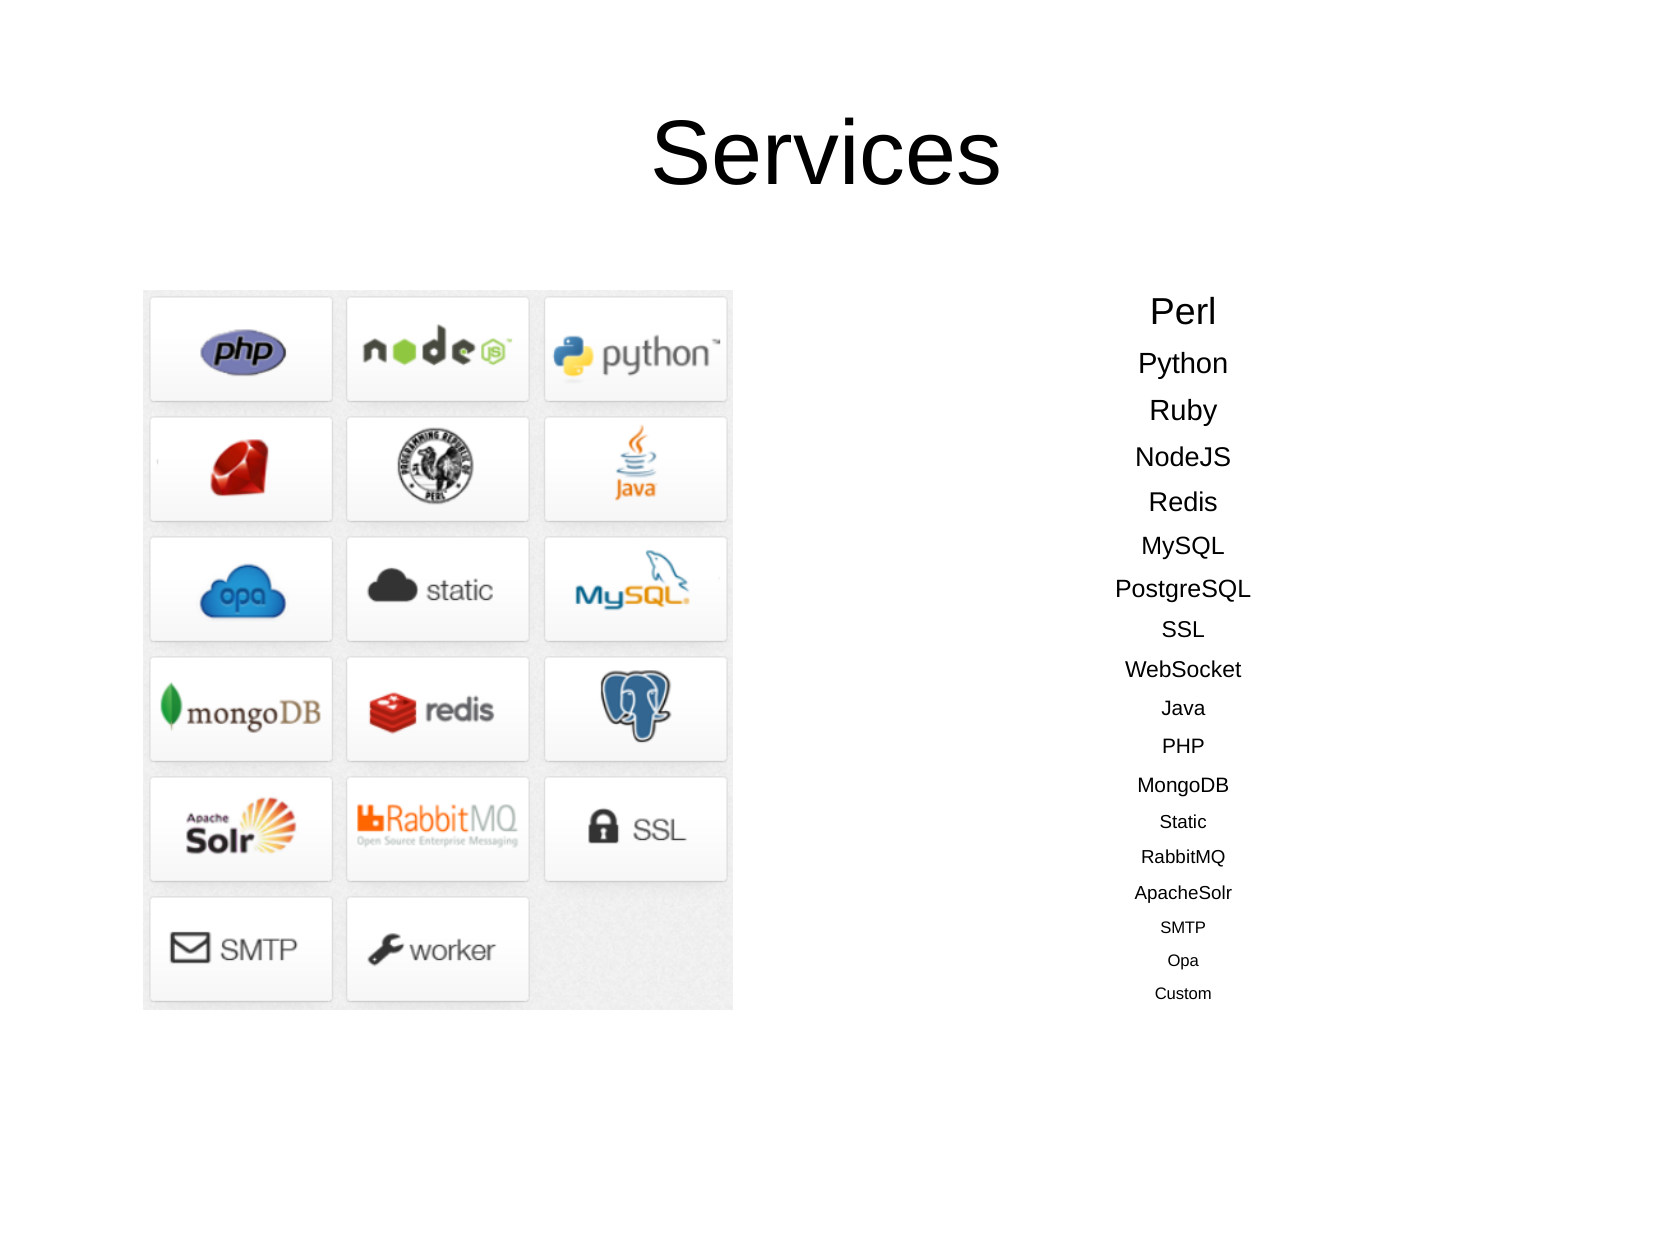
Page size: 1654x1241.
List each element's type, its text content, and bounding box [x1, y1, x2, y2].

title Services [82, 49, 1571, 257]
list Perl Python Ruby NodeJS Redis MySQL PostgreSQL SSL WebSocket Java PHP MongoDB Static RabbitMQ ApacheSolr SMTP Opa Custom [828, 290, 1539, 1010]
picture [143, 290, 733, 1010]
